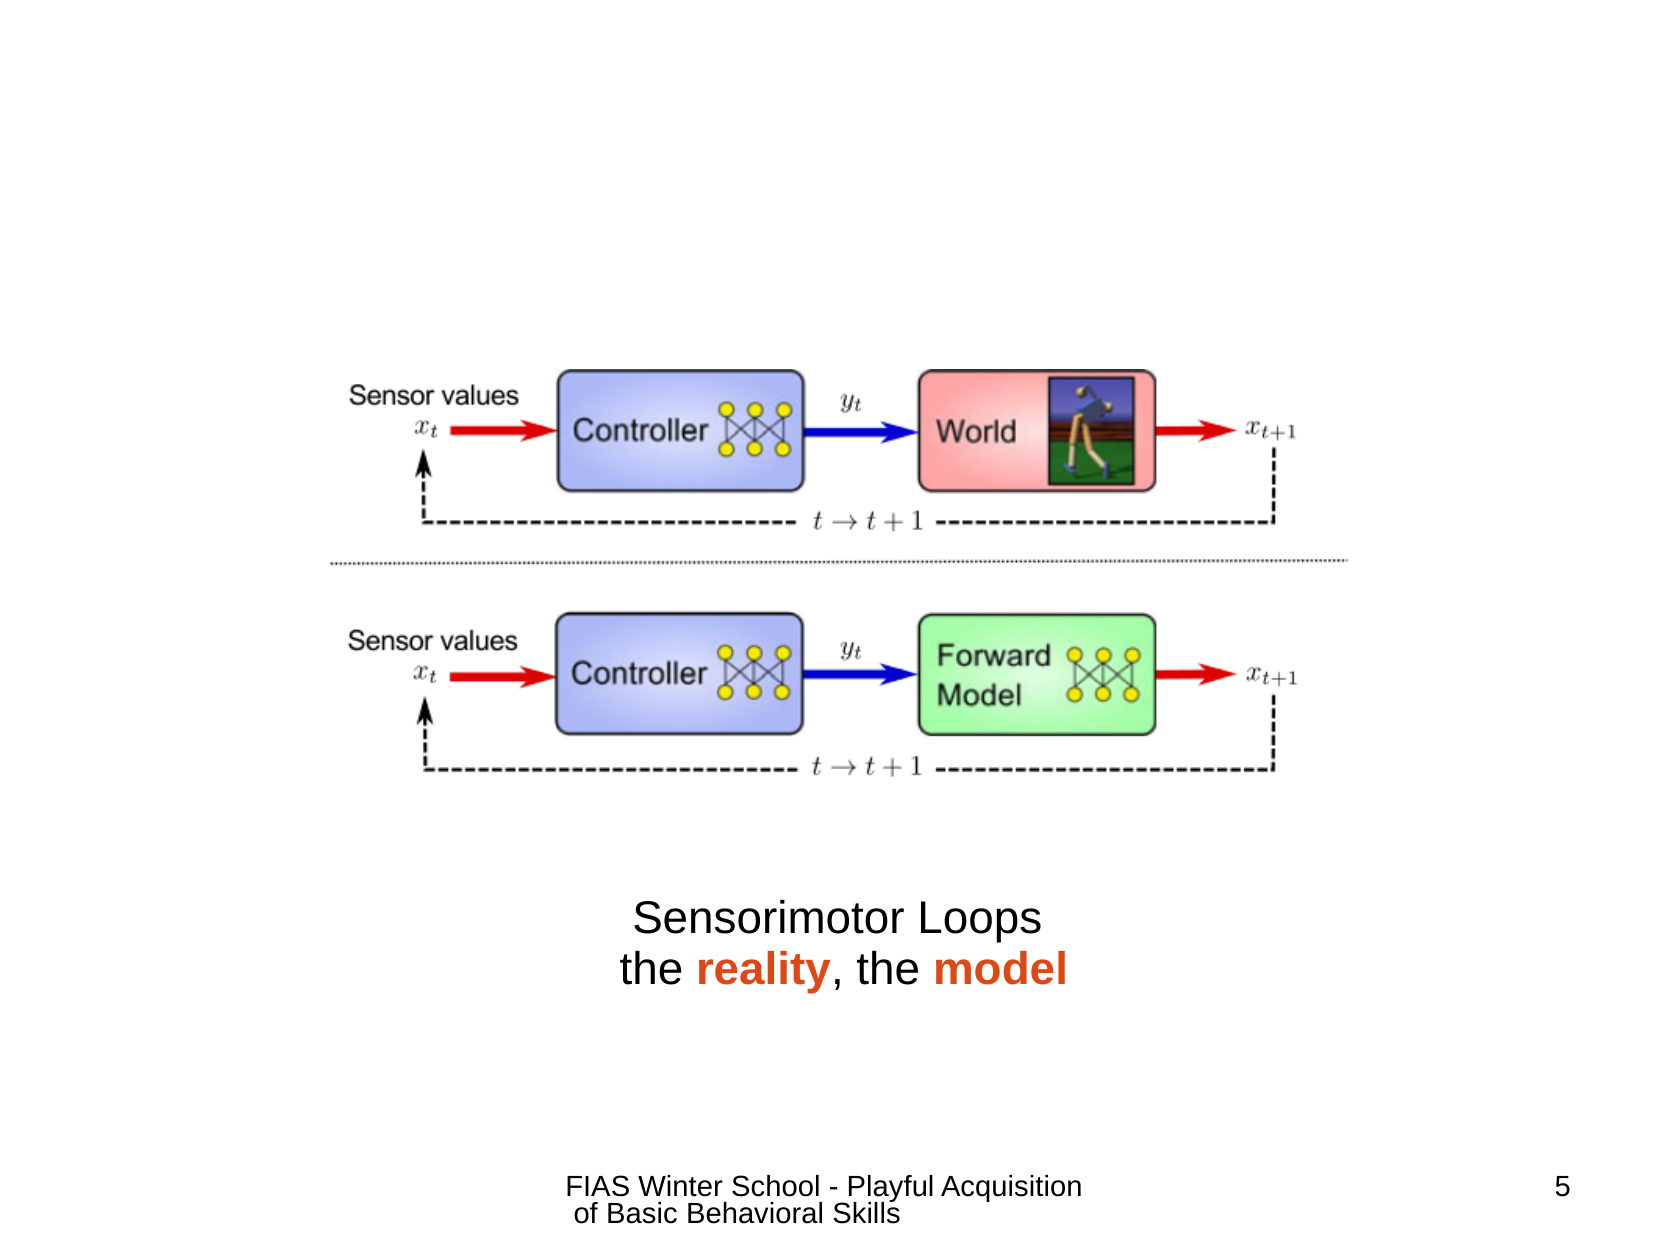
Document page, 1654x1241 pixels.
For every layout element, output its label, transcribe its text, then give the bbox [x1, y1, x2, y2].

picture [300, 369, 1363, 781]
subtitle Sensorimotor Loops the reality, the model [382, 891, 1306, 995]
